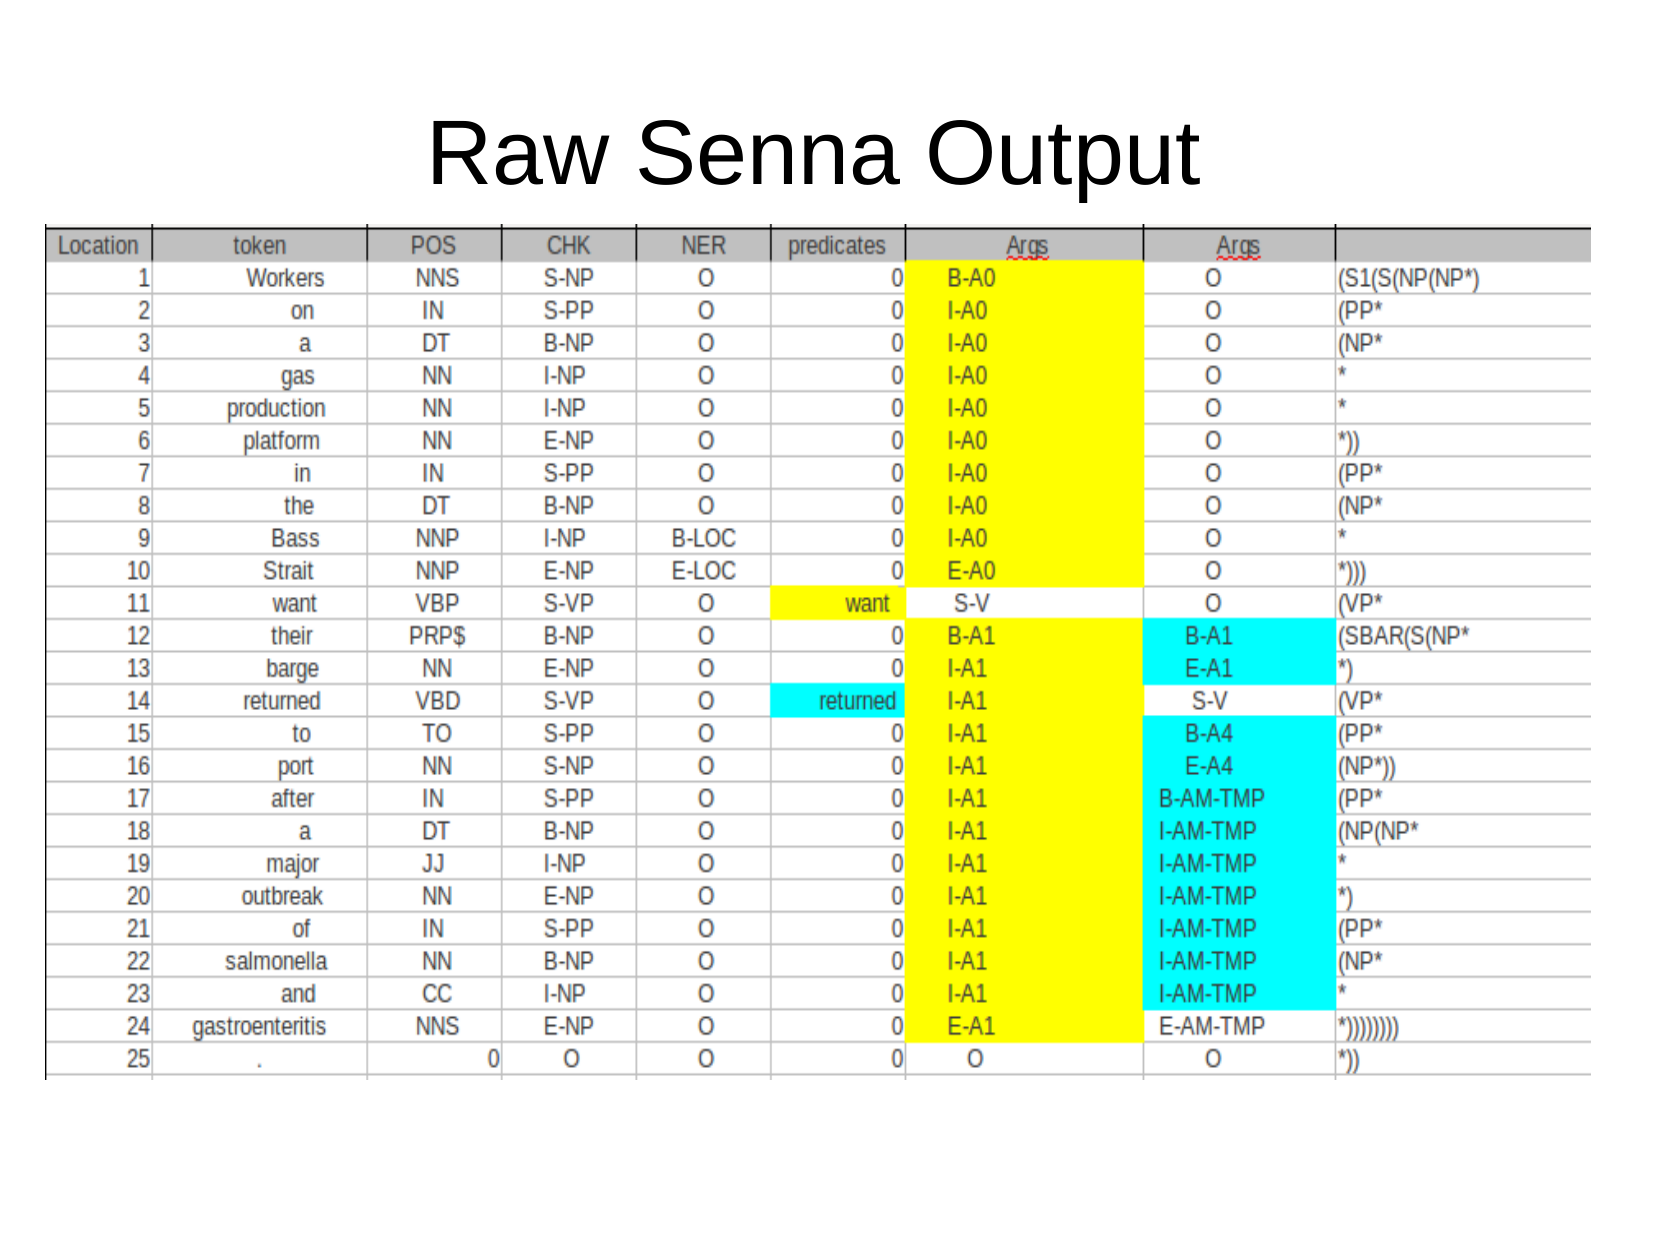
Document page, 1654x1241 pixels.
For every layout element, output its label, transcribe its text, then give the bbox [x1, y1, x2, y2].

picture [45, 224, 1591, 1081]
title Raw Senna Output [82, 49, 1571, 224]
